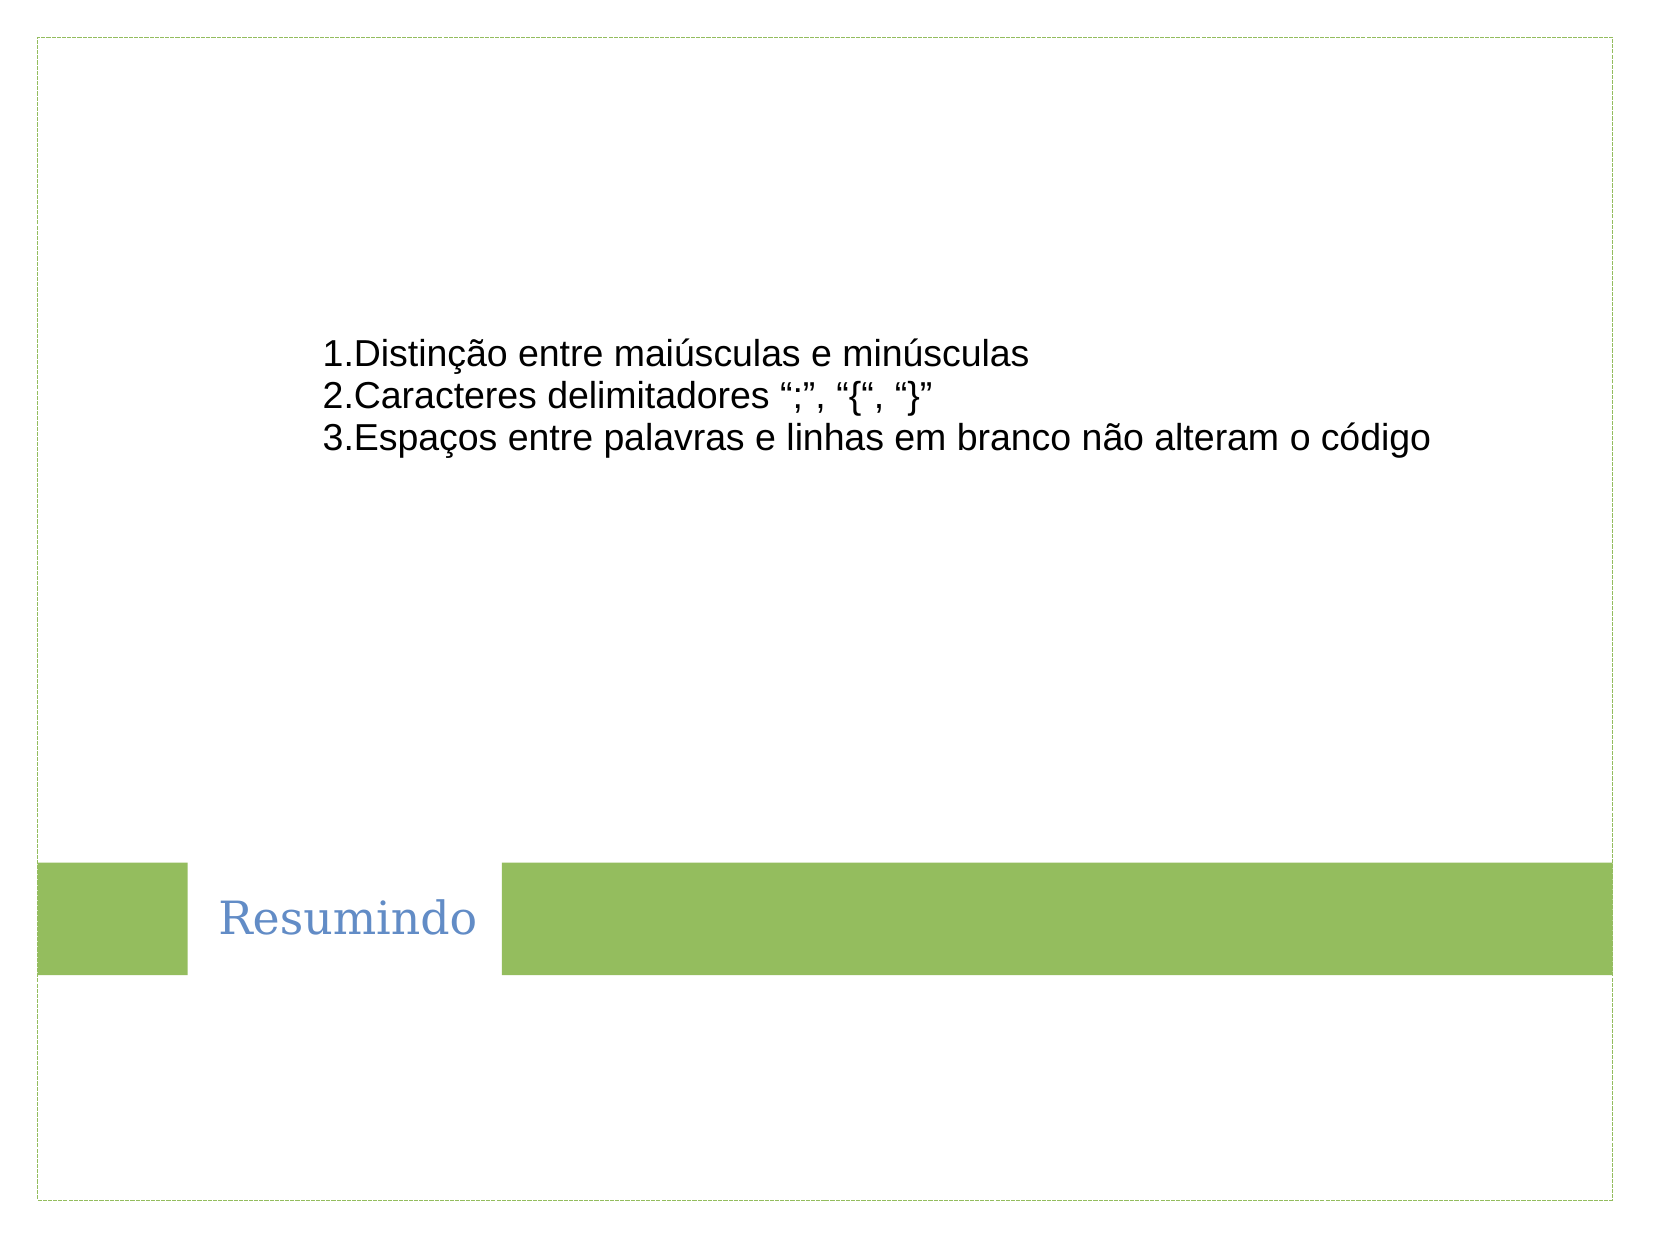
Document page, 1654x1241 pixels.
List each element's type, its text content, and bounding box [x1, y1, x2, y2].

text_box Distinção entre maiúsculas e minúsculas Caracteres delimitadores “;”, “{“, “}” Espaços entre palavras e linhas em branco não alteram o código [307, 324, 1449, 466]
text_box [501, 862, 1613, 976]
text_box Resumindo [203, 884, 493, 953]
text_box [37, 862, 188, 976]
